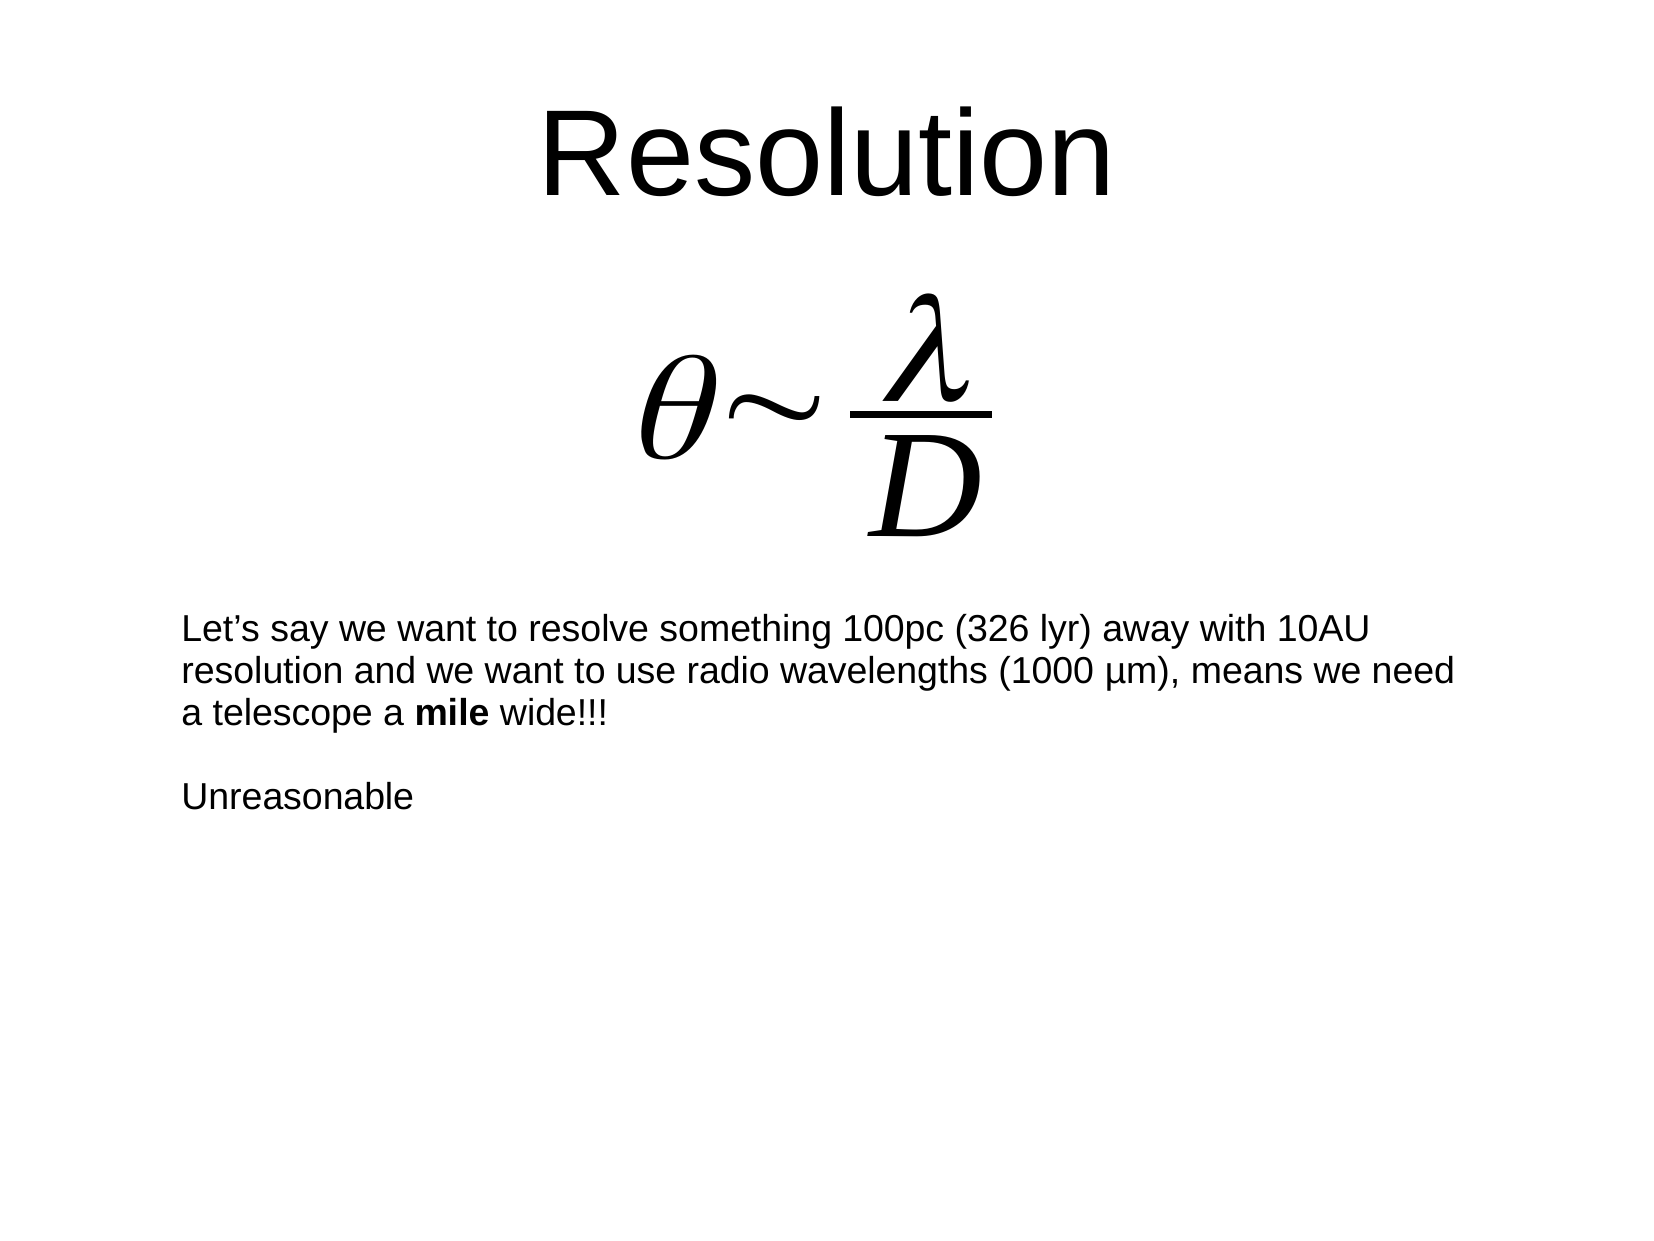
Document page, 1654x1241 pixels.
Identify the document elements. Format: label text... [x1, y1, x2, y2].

title Resolution [82, 49, 1571, 257]
chart [585, 285, 1036, 586]
text_box Let’s say we want to resolve something 100pc (326 lyr) away with 10AU resolution and we want to use radio wavelengths (1000 µm), means we need a telescope a mile wide!!! Unreasonable [166, 600, 1487, 803]
